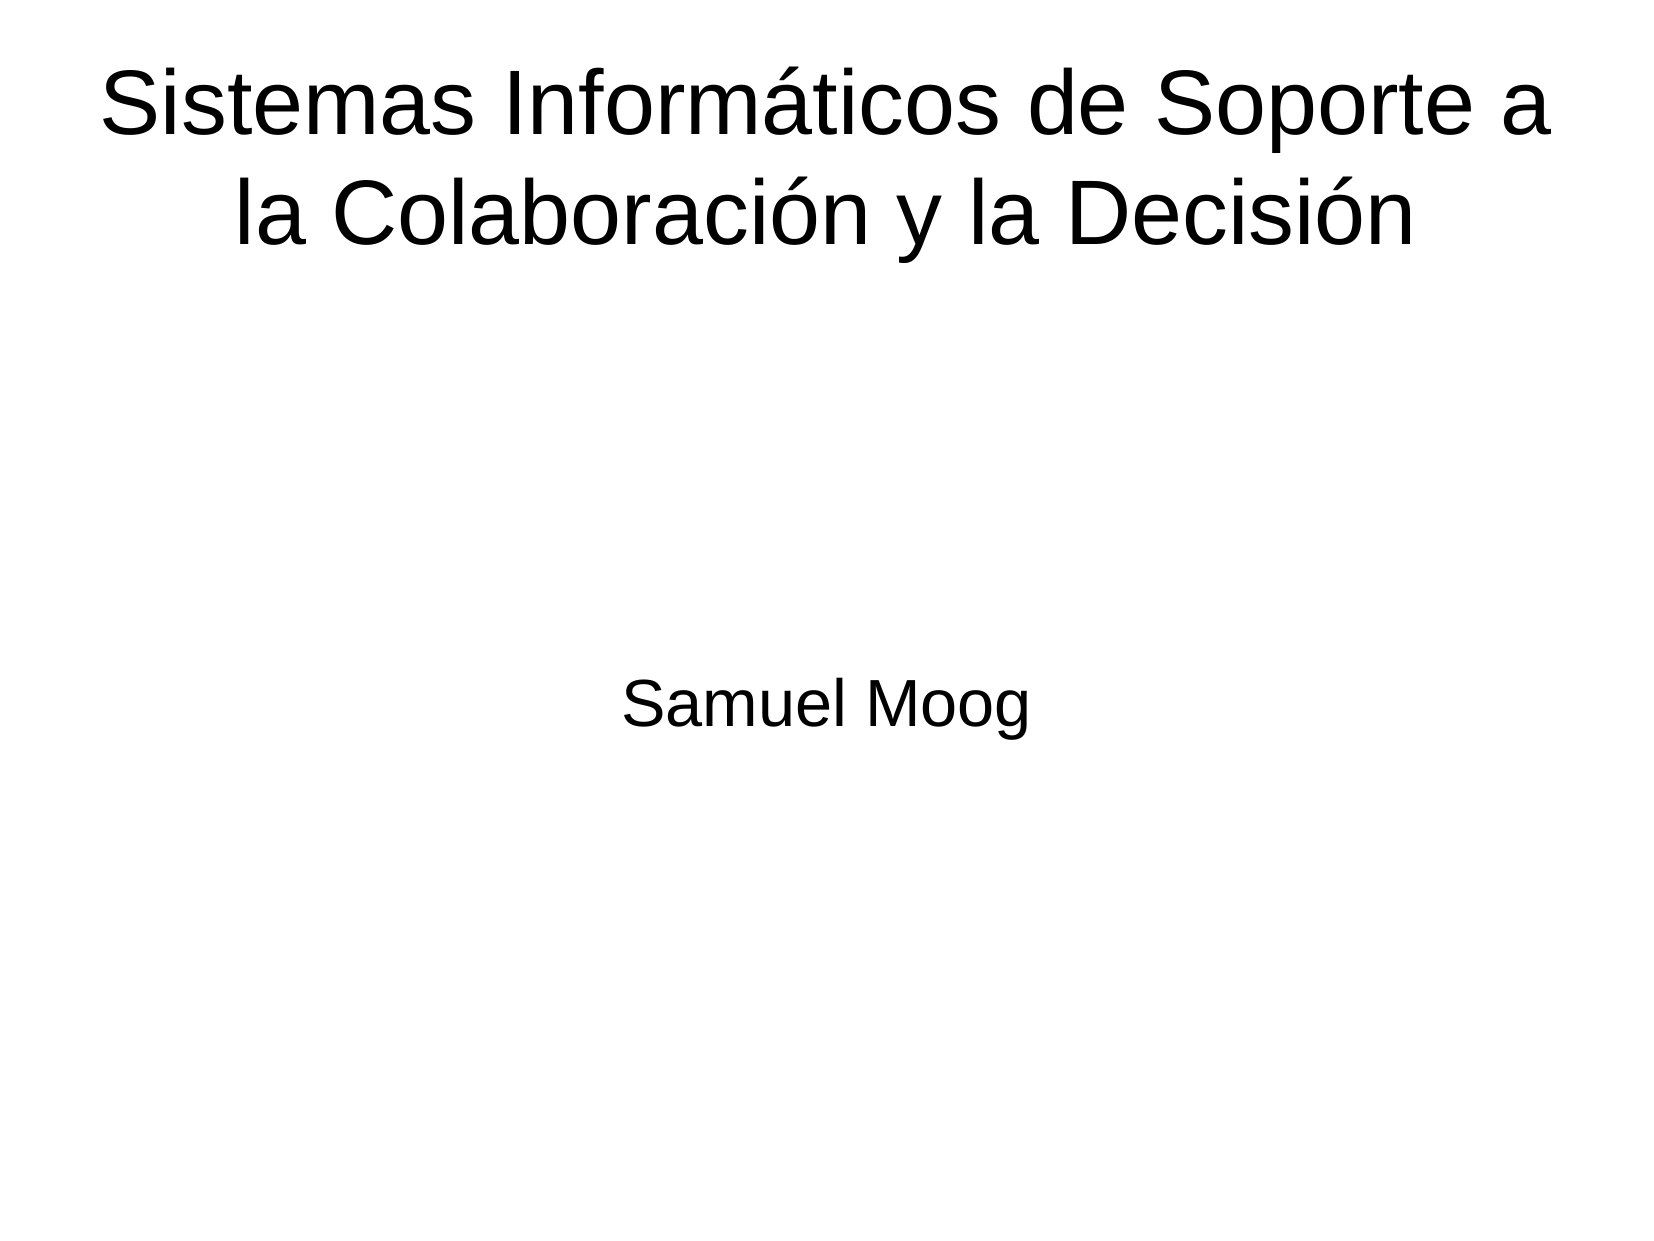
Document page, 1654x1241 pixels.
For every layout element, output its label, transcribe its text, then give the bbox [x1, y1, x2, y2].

subtitle Samuel Moog [82, 659, 1571, 740]
title Sistemas Informáticos de Soporte a la Colaboración y la Decisión [82, 49, 1571, 257]
